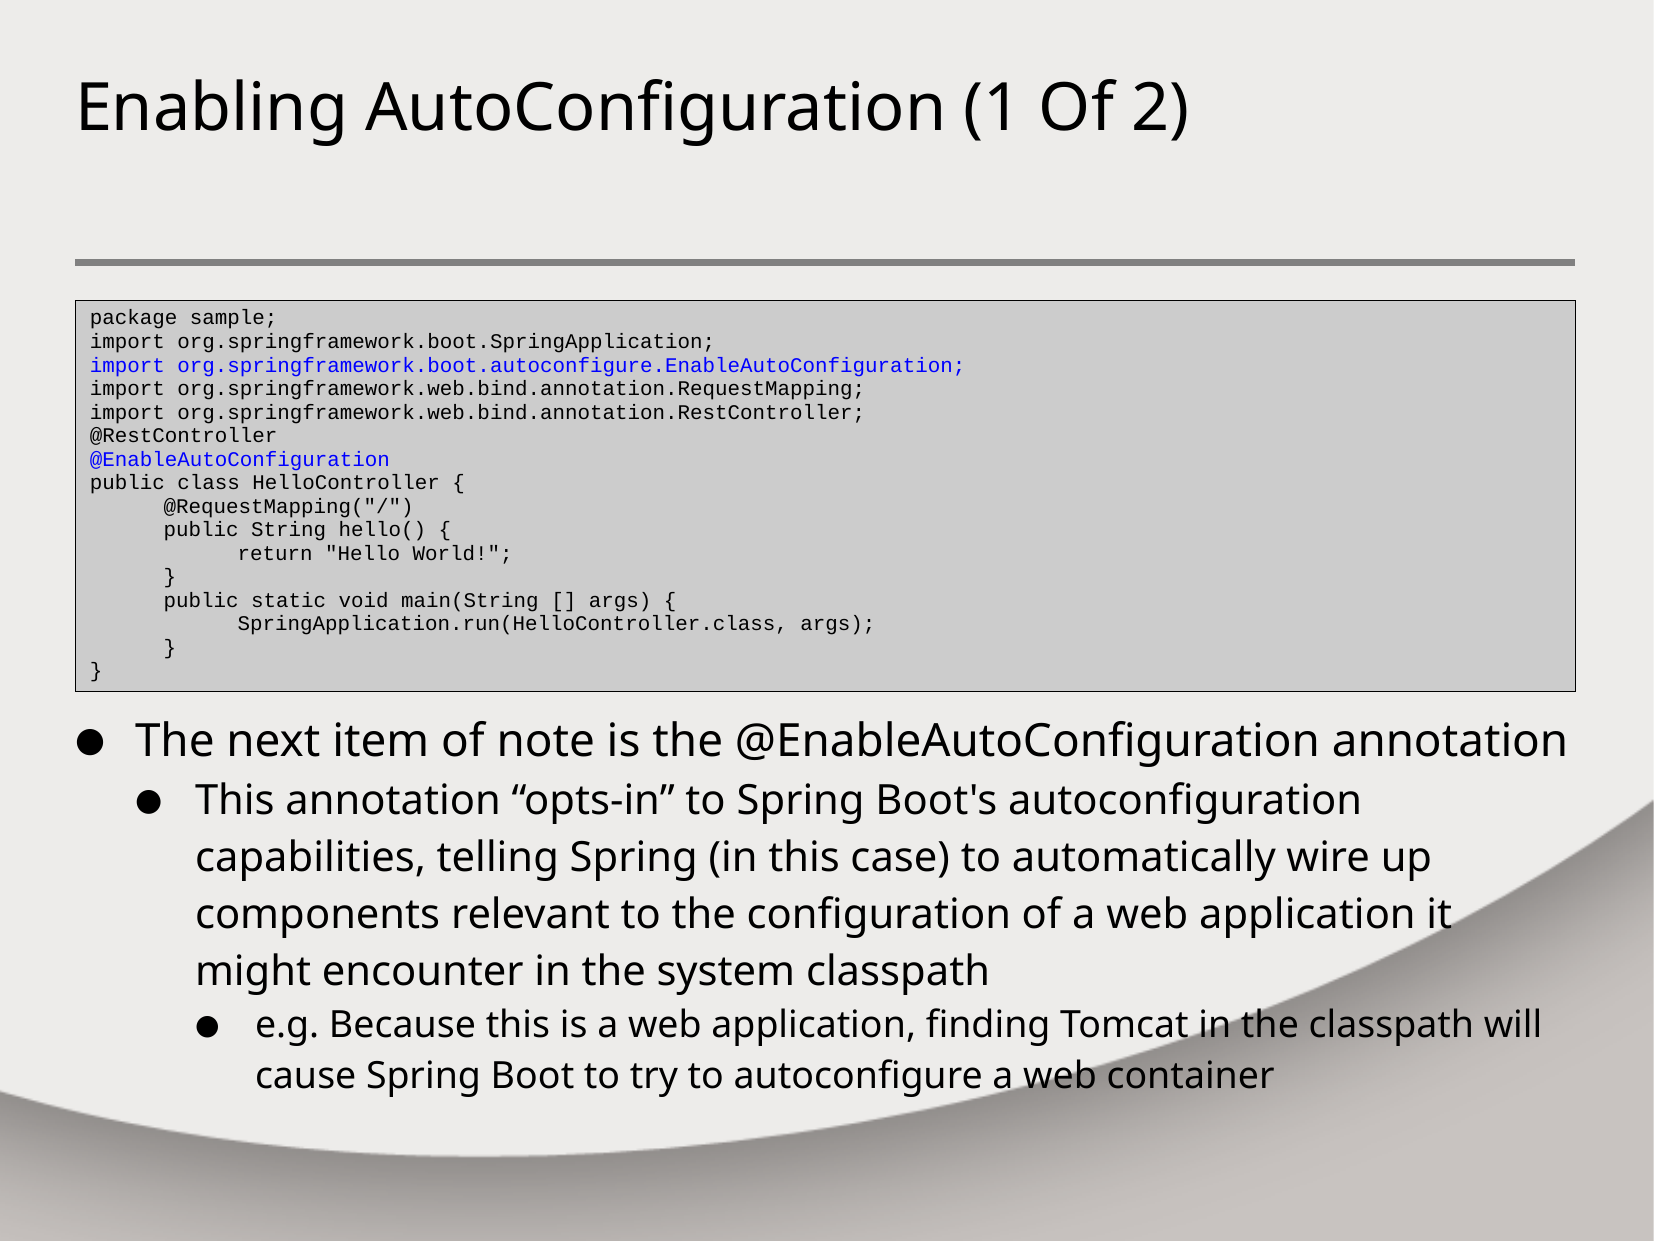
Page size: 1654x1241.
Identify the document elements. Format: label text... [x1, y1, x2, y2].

title Enabling AutoConfiguration (1 Of 2) [75, 75, 1576, 226]
picture [0, 0, 1654, 1241]
list The next item of note is the @EnableAutoConfiguration annotation This annotation “opts-in” to Spring Boot's autoconfiguration capabilities, telling Spring (in this case) to automatically wire up components relevant to the configuration of a web application it might encounter in the system classpath e.g. Because this is a web application, finding Tomcat in the classpath will cause Spring Boot to try to autoconfigure a web container [75, 300, 1576, 1163]
